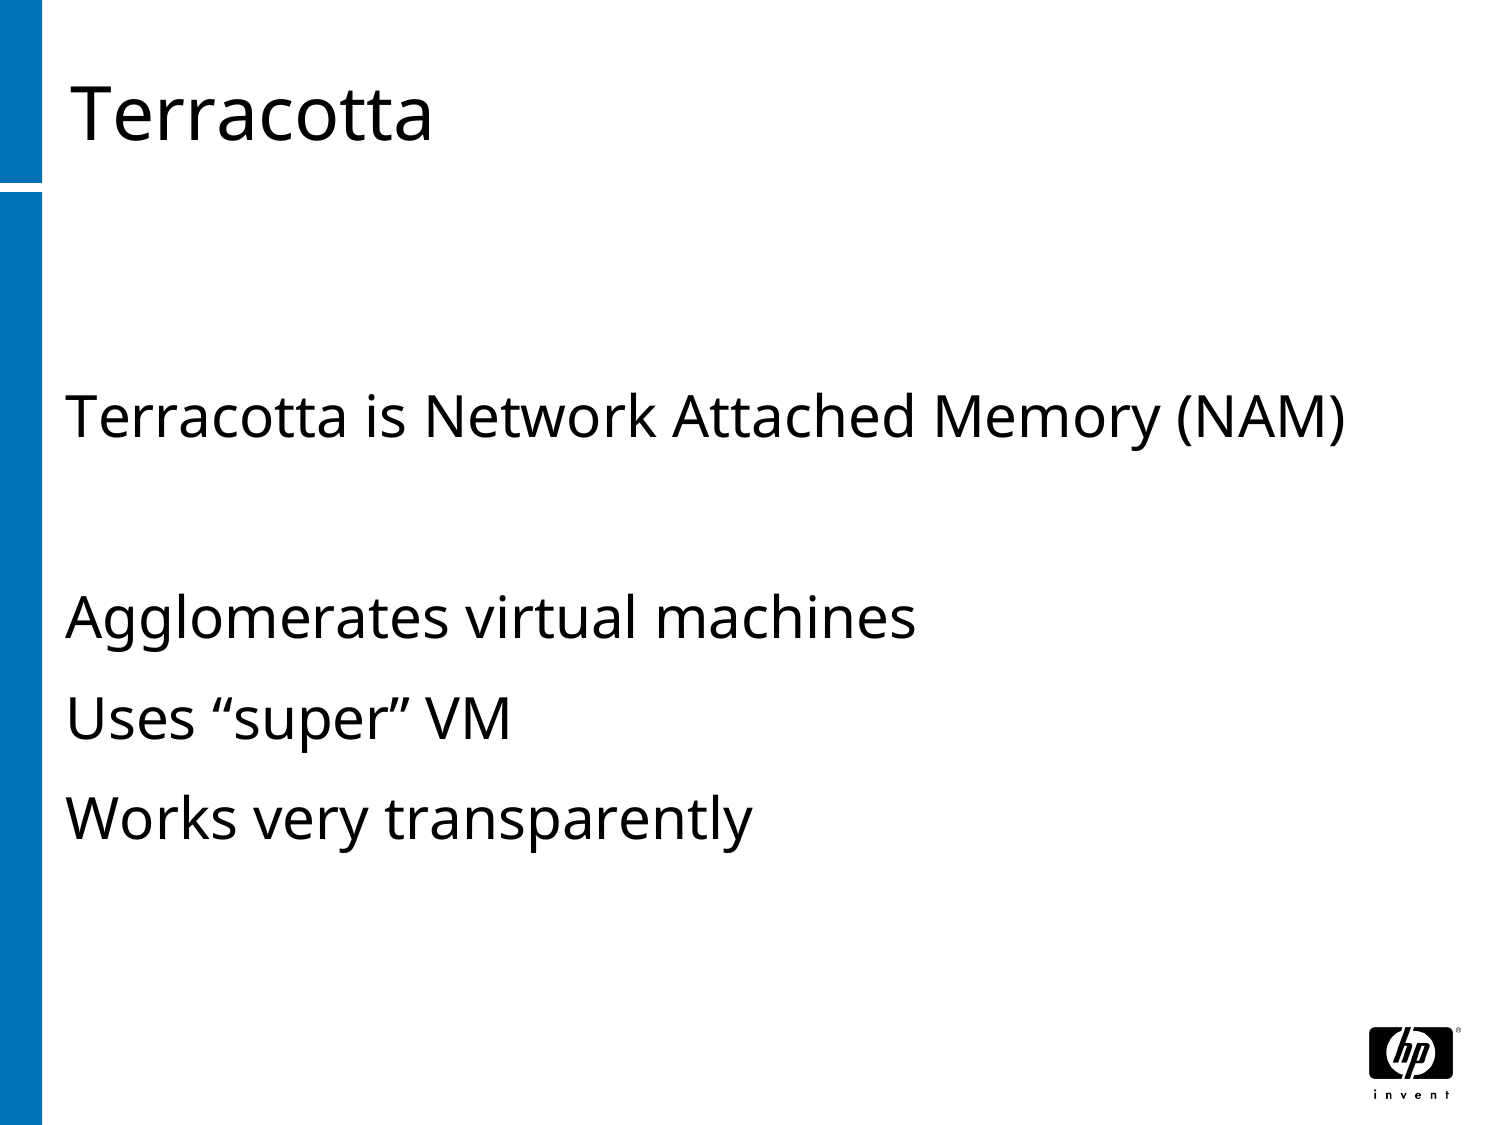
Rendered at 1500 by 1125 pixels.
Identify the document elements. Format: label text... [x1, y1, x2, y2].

title Terracotta [70, 18, 1423, 207]
picture [1369, 1027, 1461, 1099]
subtitle Terracotta is Network Attached Memory (NAM) Agglomerates virtual machines Uses “super” VM Works very transparently [65, 237, 1423, 998]
